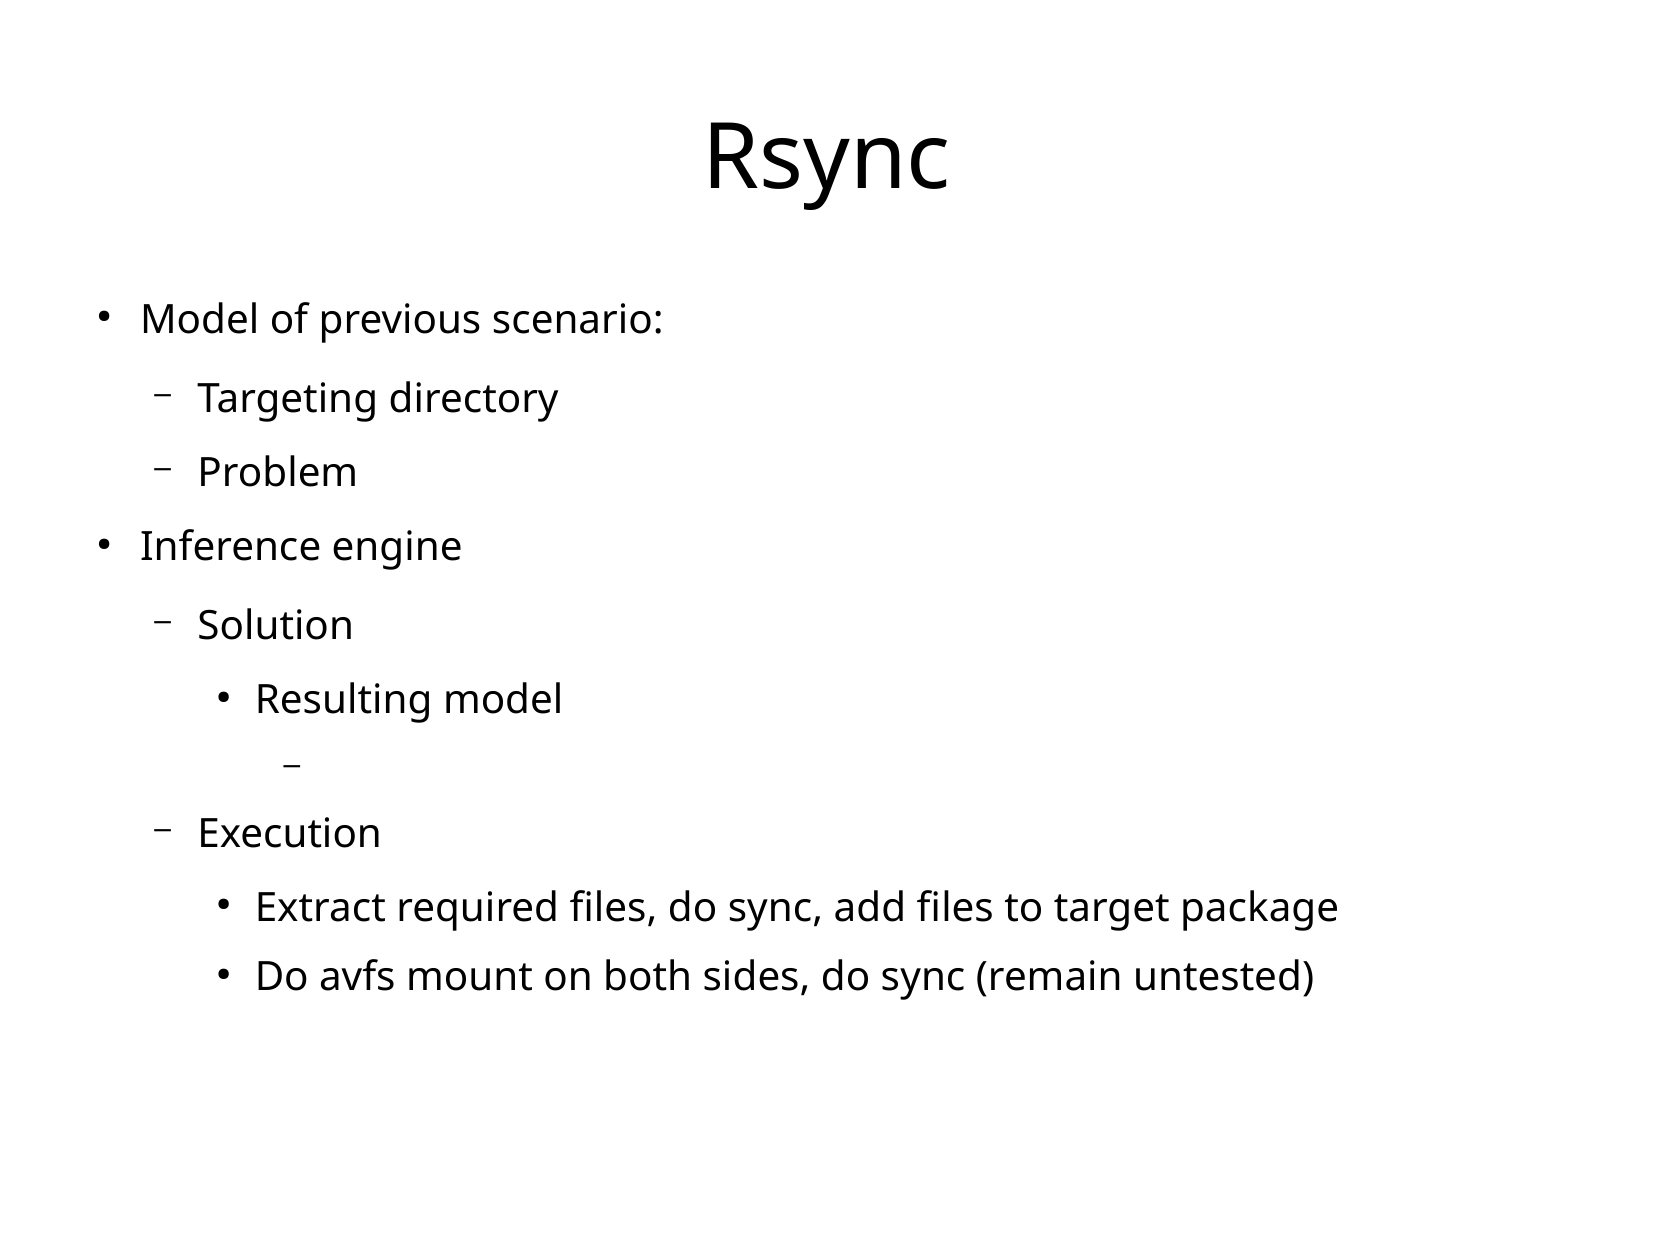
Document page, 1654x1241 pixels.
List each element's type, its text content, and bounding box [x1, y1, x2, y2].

list Model of previous scenario: Targeting directory Problem Inference engine Solution Resulting model Execution Extract required files, do sync, add files to target package Do avfs mount on both sides, do sync (remain untested) [82, 290, 1571, 1010]
title Rsync [82, 49, 1571, 257]
